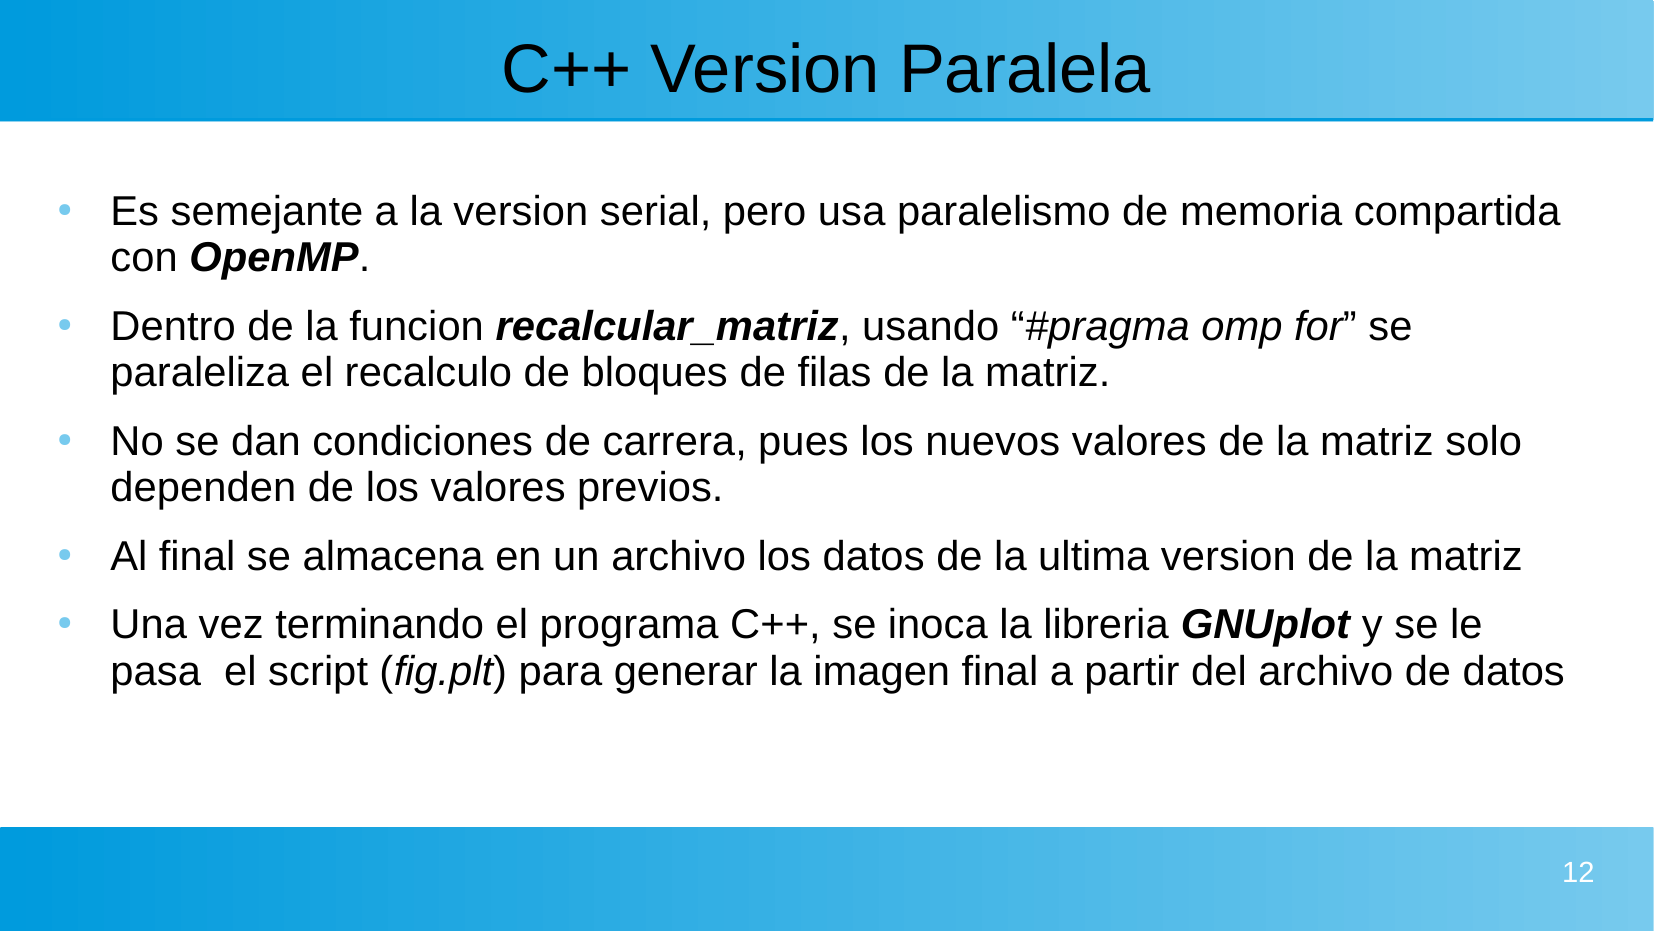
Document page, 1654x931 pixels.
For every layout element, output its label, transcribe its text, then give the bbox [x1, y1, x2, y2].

list Es semejante a la version serial, pero usa paralelismo de memoria compartida con OpenMP. Dentro de la funcion recalcular_matriz, usando “#pragma omp for” se paraleliza el recalculo de bloques de filas de la matriz. No se dan condiciones de carrera, pues los nuevos valores de la matriz solo dependen de los valores previos. Al final se almacena en un archivo los datos de la ultima version de la matriz Una vez terminando el programa C++, se inoca la libreria GNUplot y se le pasa el script (fig.plt) para generar la imagen final a partir del archivo de datos [39, 187, 1576, 788]
title C++ Version Paralela [59, 29, 1595, 108]
